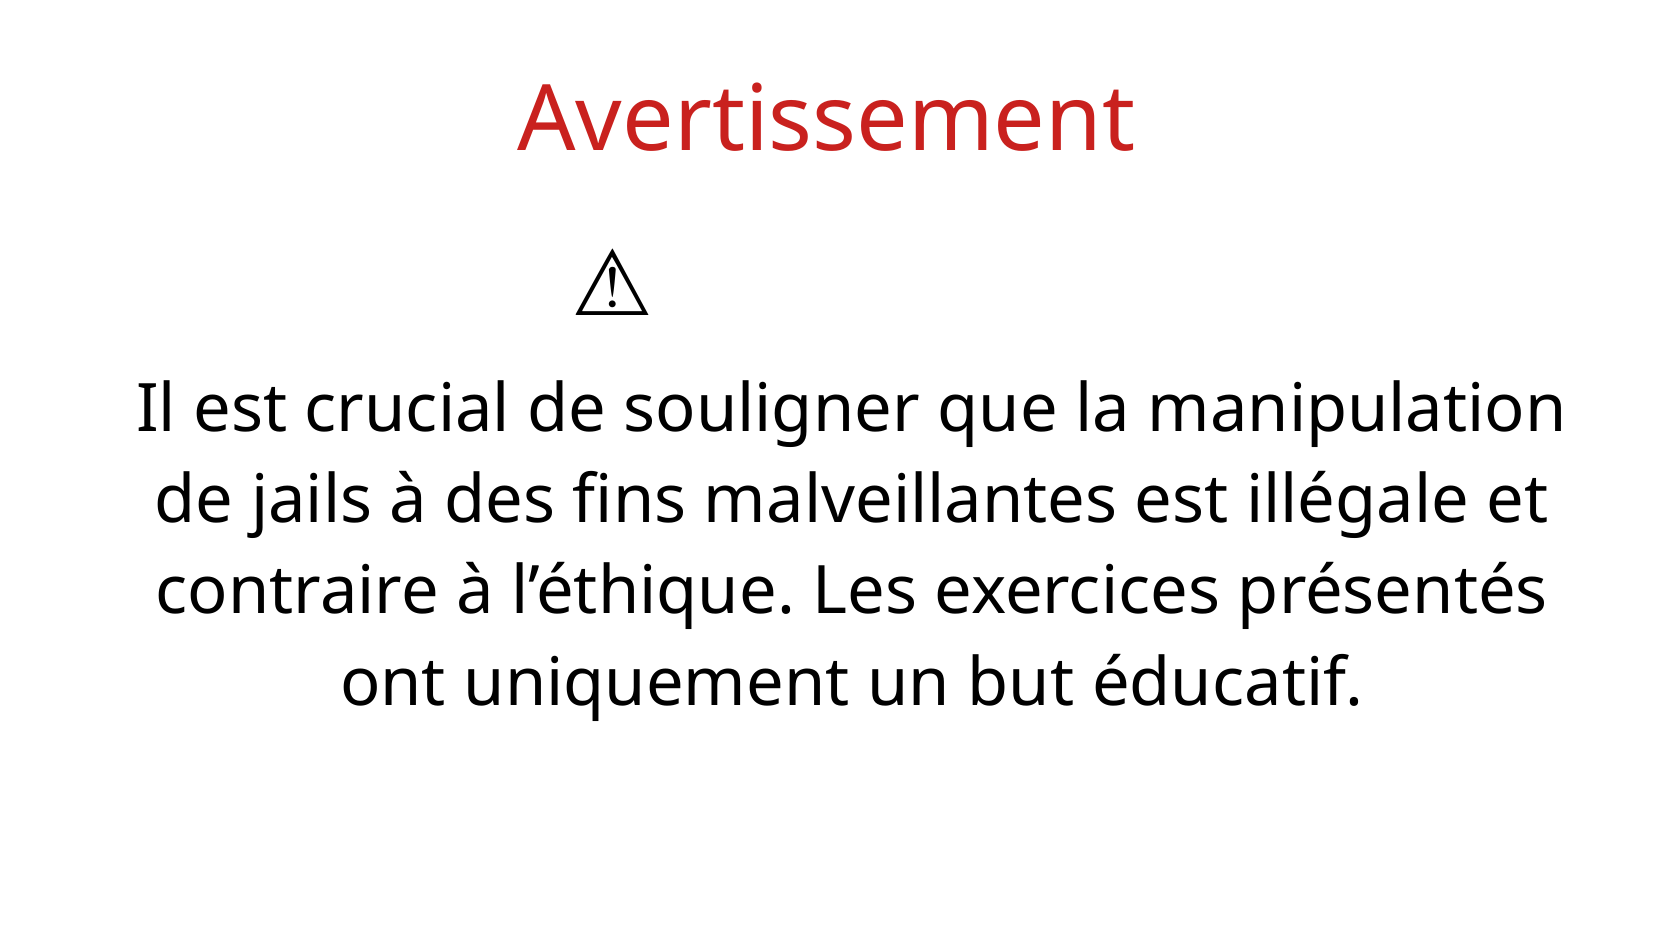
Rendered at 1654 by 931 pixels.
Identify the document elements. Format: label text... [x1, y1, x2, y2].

list ⚠️ Il est crucial de souligner que la manipulation de jails à des fins malveillantes est illégale et contraire à l’éthique. Les exercices présentés ont uniquement un but éducatif. [82, 217, 1571, 758]
title Avertissement [82, 37, 1571, 193]
